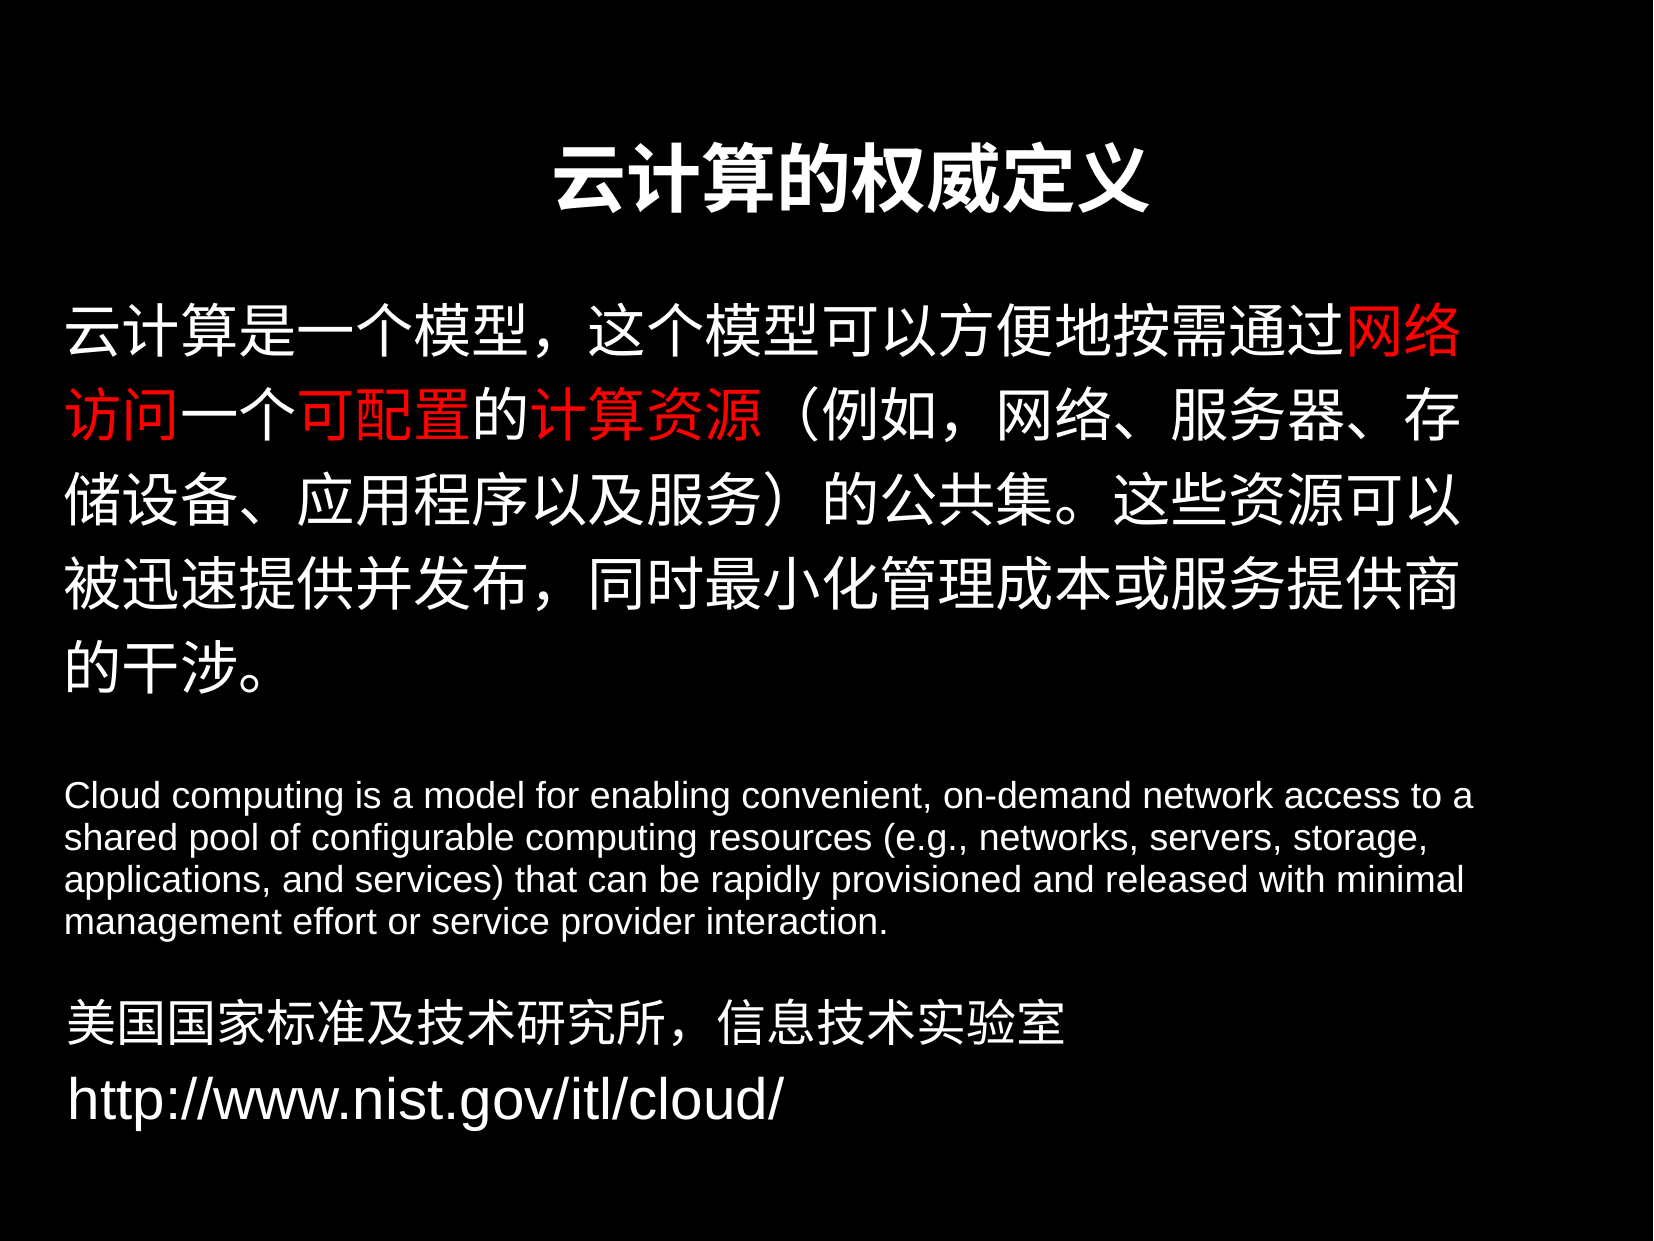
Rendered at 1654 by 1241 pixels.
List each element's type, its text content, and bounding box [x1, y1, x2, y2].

text_box 云计算是一个模型，这个模型可以方便地按需通过网络访问一个可配置的计算资源（例如，网络、服务器、存储设备、应用程序以及服务）的公共集。这些资源可以被迅速提供并发布，同时最小化管理成本或服务提供商的干涉。 [49, 277, 1501, 672]
text_box 美国国家标准及技术研究所，信息技术实验室 [51, 976, 1270, 1057]
text_box 云计算的权威定义 [138, 112, 1565, 227]
text_box http://www.nist.gov/itl/cloud/ [53, 1059, 1123, 1139]
text_box Cloud computing is a model for enabling convenient, on-demand network access to a shared pool of configurable computing resources (e.g., networks, servers, storage, applications, and services) that can be rapidly provisioned and released with minimal management effort or service provider interaction. [49, 766, 1595, 1004]
